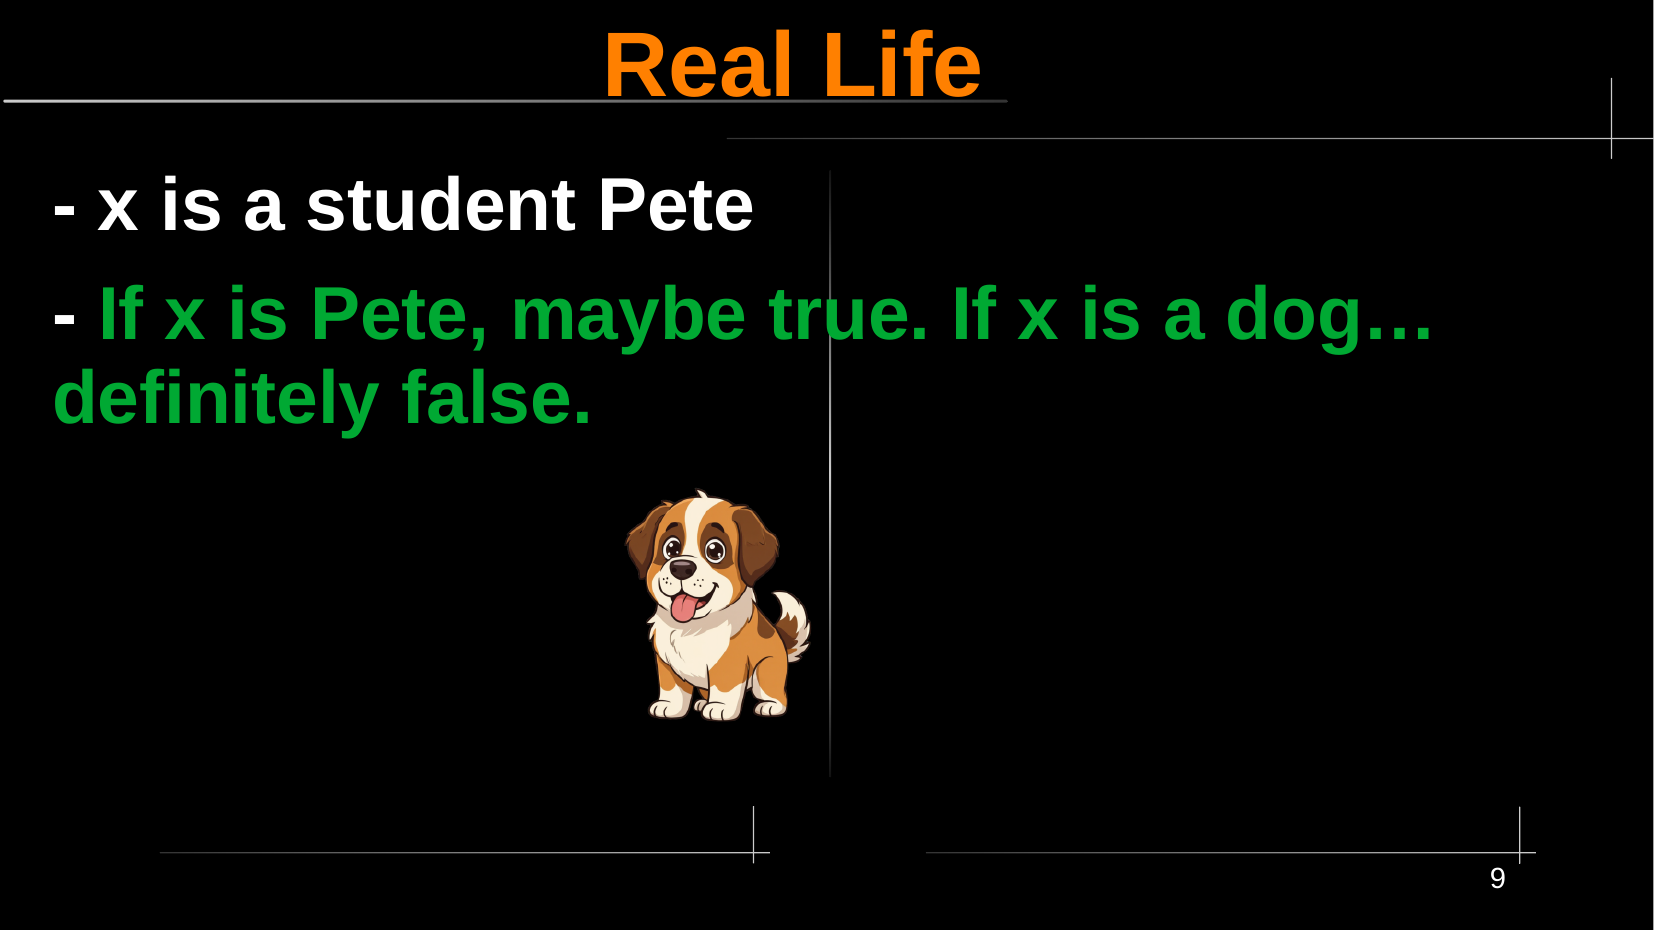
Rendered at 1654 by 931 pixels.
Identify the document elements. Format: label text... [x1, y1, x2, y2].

picture [600, 487, 835, 722]
text_box - x is a student Pete - If x is Pete, maybe true. If x is a dog… definitely false. [37, 155, 1613, 338]
title Real Life [23, 11, 1589, 119]
